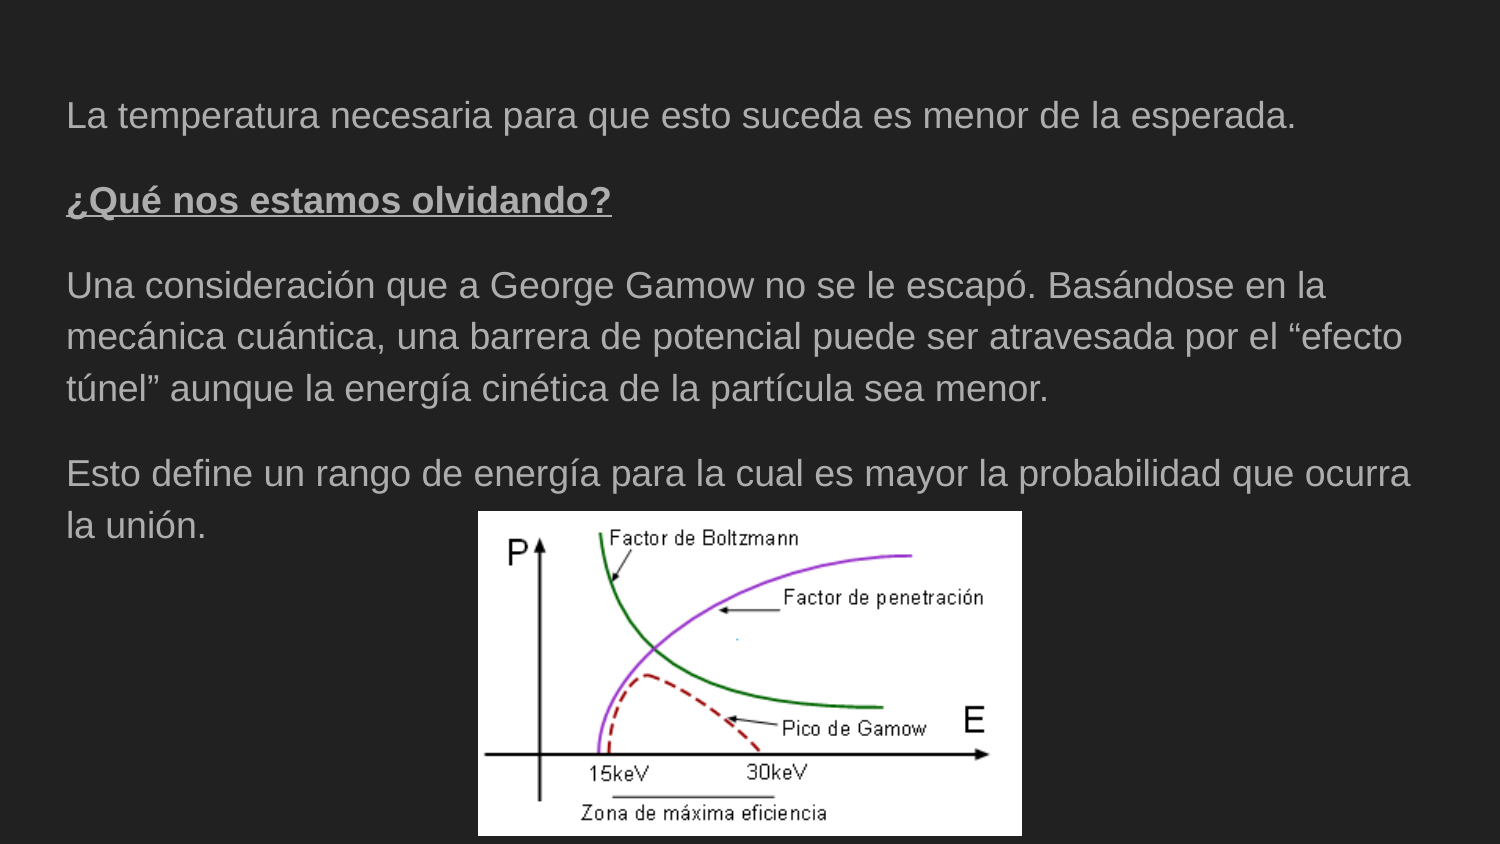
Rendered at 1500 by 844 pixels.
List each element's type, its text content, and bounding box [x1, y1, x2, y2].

list La temperatura necesaria para que esto suceda es menor de la esperada. ¿Qué nos estamos olvidando? Una consideración que a George Gamow no se le escapó. Basándose en la mecánica cuántica, una barrera de potencial puede ser atravesada por el “efecto túnel” aunque la energía cinética de la partícula sea menor. Esto define un rango de energía para la cual es mayor la probabilidad que ocurra la unión. [51, 68, 1449, 803]
picture [478, 511, 1022, 836]
